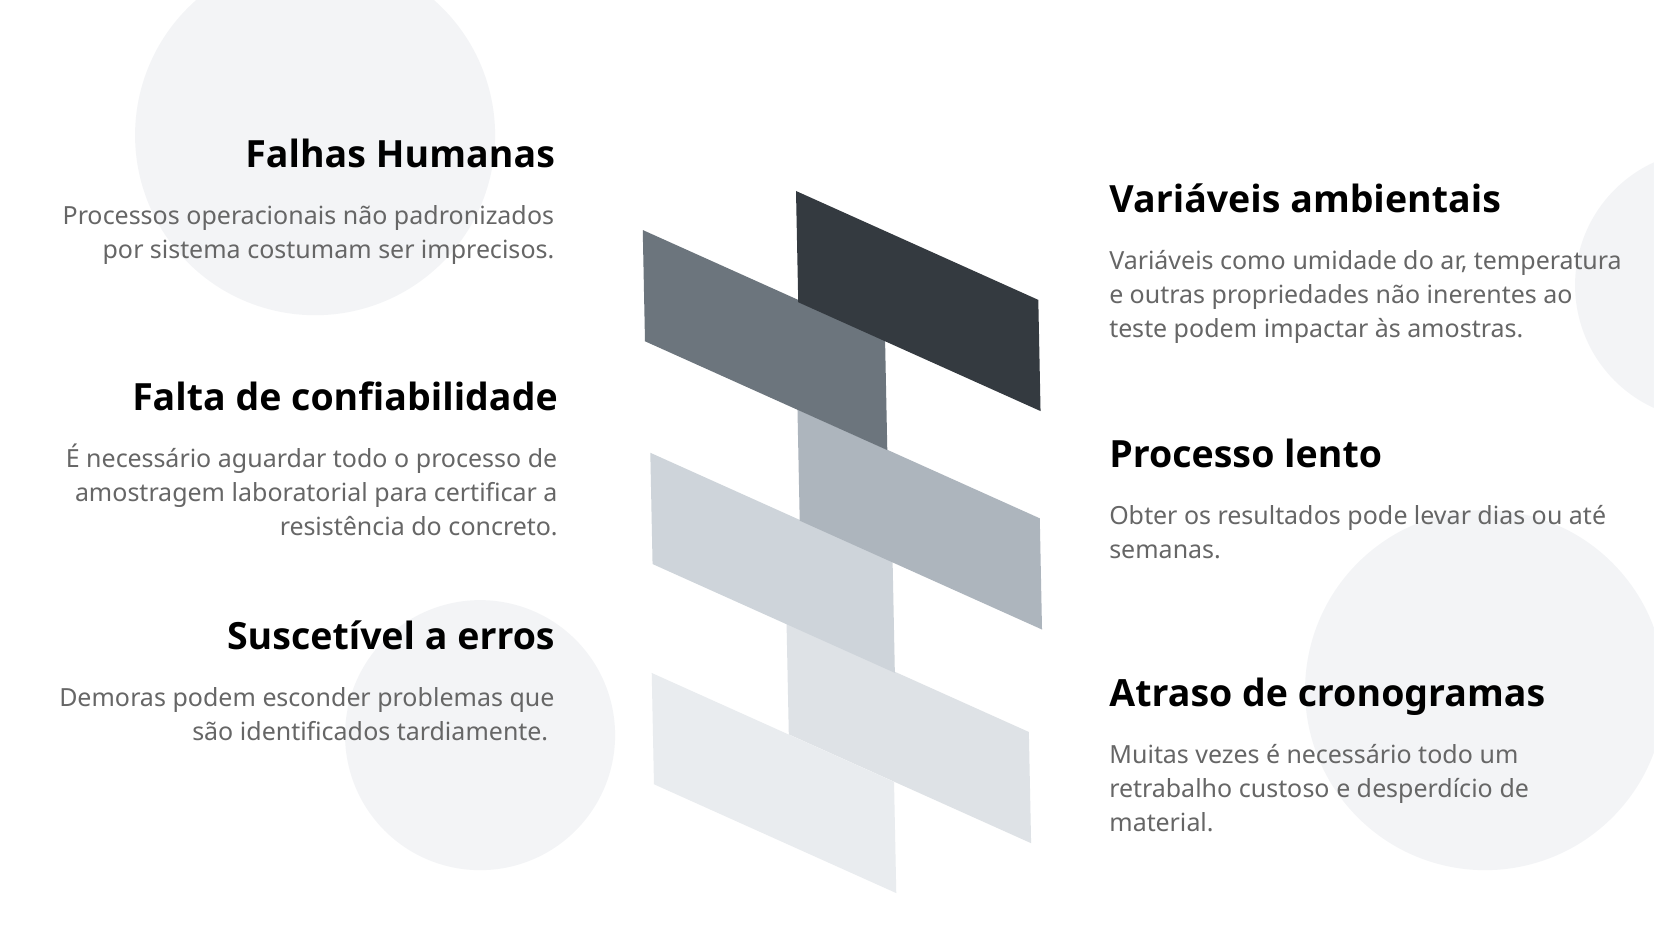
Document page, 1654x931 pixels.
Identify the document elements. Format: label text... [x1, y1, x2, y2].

text_box É necessário aguardar todo o processo de amostragem laboratorial para certificar a resistência do concreto. [18, 432, 574, 608]
text_box Falhas Humanas [147, 120, 571, 237]
text_box Muitas vezes é necessário todo um retrabalho custoso e desperdício de material. [1094, 729, 1650, 853]
text_box Variáveis como umidade do ar, temperatura e outras propriedades não inerentes ao teste podem impactar às amostras. [1094, 235, 1650, 358]
text_box Obter os resultados pode levar dias ou até semanas. [1094, 490, 1650, 614]
text_box Processos operacionais não padronizados por sistema costumam ser imprecisos. [15, 190, 571, 313]
text_box Falta de confiabilidade [59, 362, 574, 480]
text_box Variáveis ambientais [1094, 165, 1536, 282]
text_box Demoras podem esconder problemas que são identificados tardiamente. [15, 672, 571, 796]
text_box Atraso de cronogramas [1094, 659, 1565, 777]
text_box Processo lento [1094, 420, 1425, 487]
text_box Suscetível a erros [29, 602, 571, 668]
